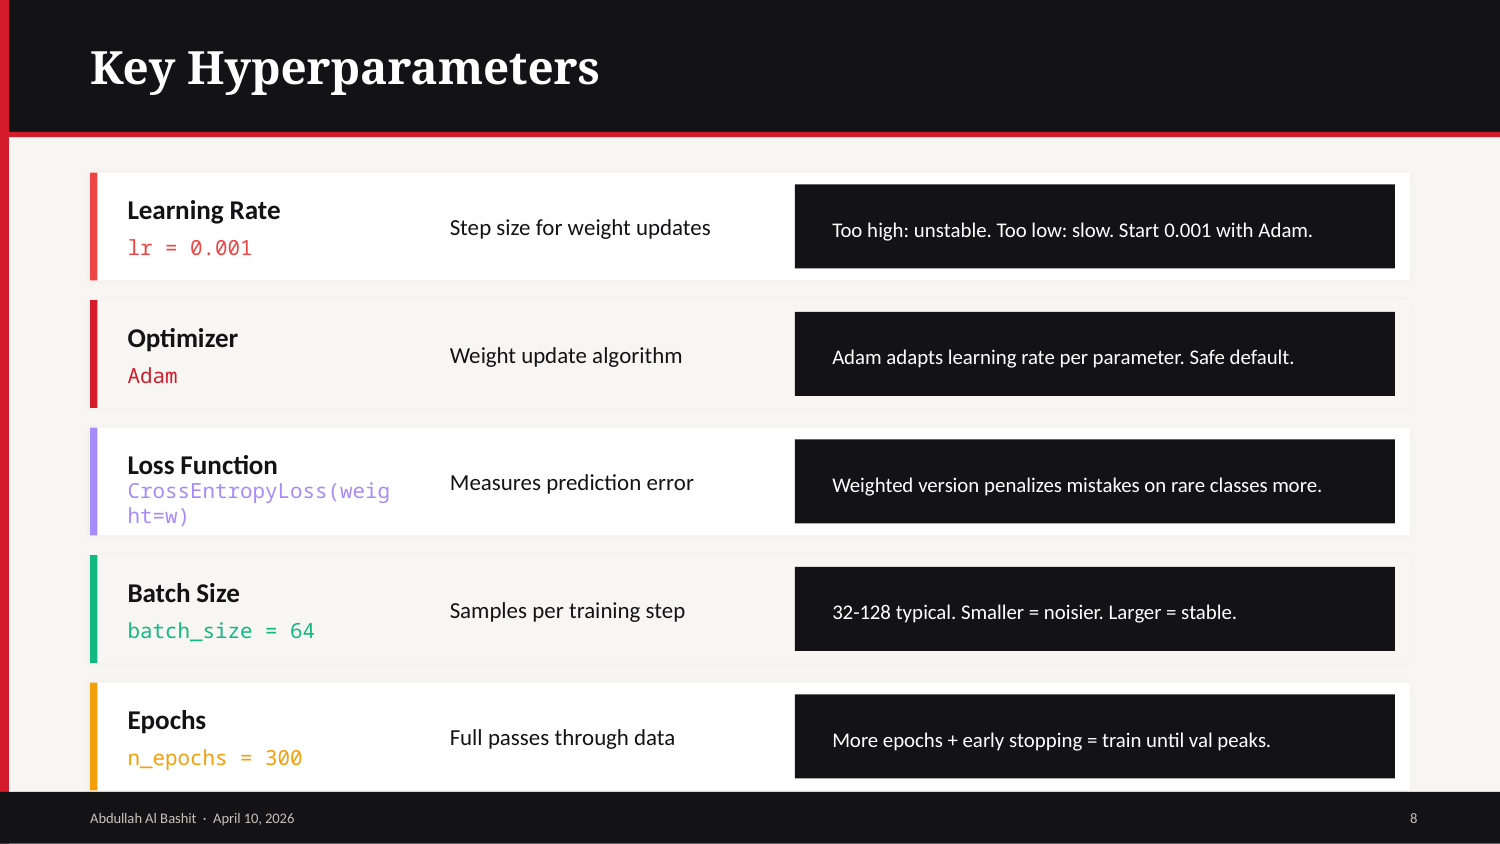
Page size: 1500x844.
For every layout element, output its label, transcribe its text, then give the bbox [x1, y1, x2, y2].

text_box Loss Function [127, 427, 398, 479]
text_box Batch Size [127, 555, 398, 607]
text_box 32-128 typical. Smaller = noisier. Larger = stable. [817, 566, 1373, 651]
text_box [89, 172, 434, 281]
text_box Adam adapts learning rate per parameter. Safe default. [817, 311, 1373, 396]
text_box n_epochs = 300 [127, 734, 398, 780]
text_box Samples per training step [434, 555, 765, 663]
text_box [89, 427, 434, 536]
text_box [765, 427, 1410, 536]
text_box batch_size = 64 [127, 607, 398, 653]
text_box CrossEntropyLoss(weight=w) [127, 479, 398, 525]
text_box [0, 0, 1500, 844]
text_box [765, 555, 1410, 663]
text_box More epochs + early stopping = train until val peaks. [817, 694, 1373, 779]
text_box Step size for weight updates [434, 172, 765, 281]
text_box Epochs [127, 682, 398, 734]
text_box Adam [127, 352, 398, 398]
text_box [89, 300, 434, 408]
text_box [765, 172, 1410, 281]
text_box Full passes through data [434, 682, 765, 791]
text_box Optimizer [127, 300, 398, 352]
text_box Too high: unstable. Too low: slow. Start 0.001 with Adam. [817, 184, 1373, 269]
text_box [89, 555, 434, 663]
text_box Weight update algorithm [434, 300, 765, 408]
text_box 8 [1402, 801, 1433, 834]
text_box [765, 300, 1410, 408]
text_box Measures prediction error [434, 427, 765, 536]
text_box Key Hyperparameters [89, 38, 990, 94]
text_box lr = 0.001 [127, 224, 398, 270]
text_box Learning Rate [127, 172, 398, 224]
text_box Weighted version penalizes mistakes on rare classes more. [817, 439, 1373, 524]
text_box Abdullah Al Bashit · April 10, 2026 [82, 801, 968, 834]
